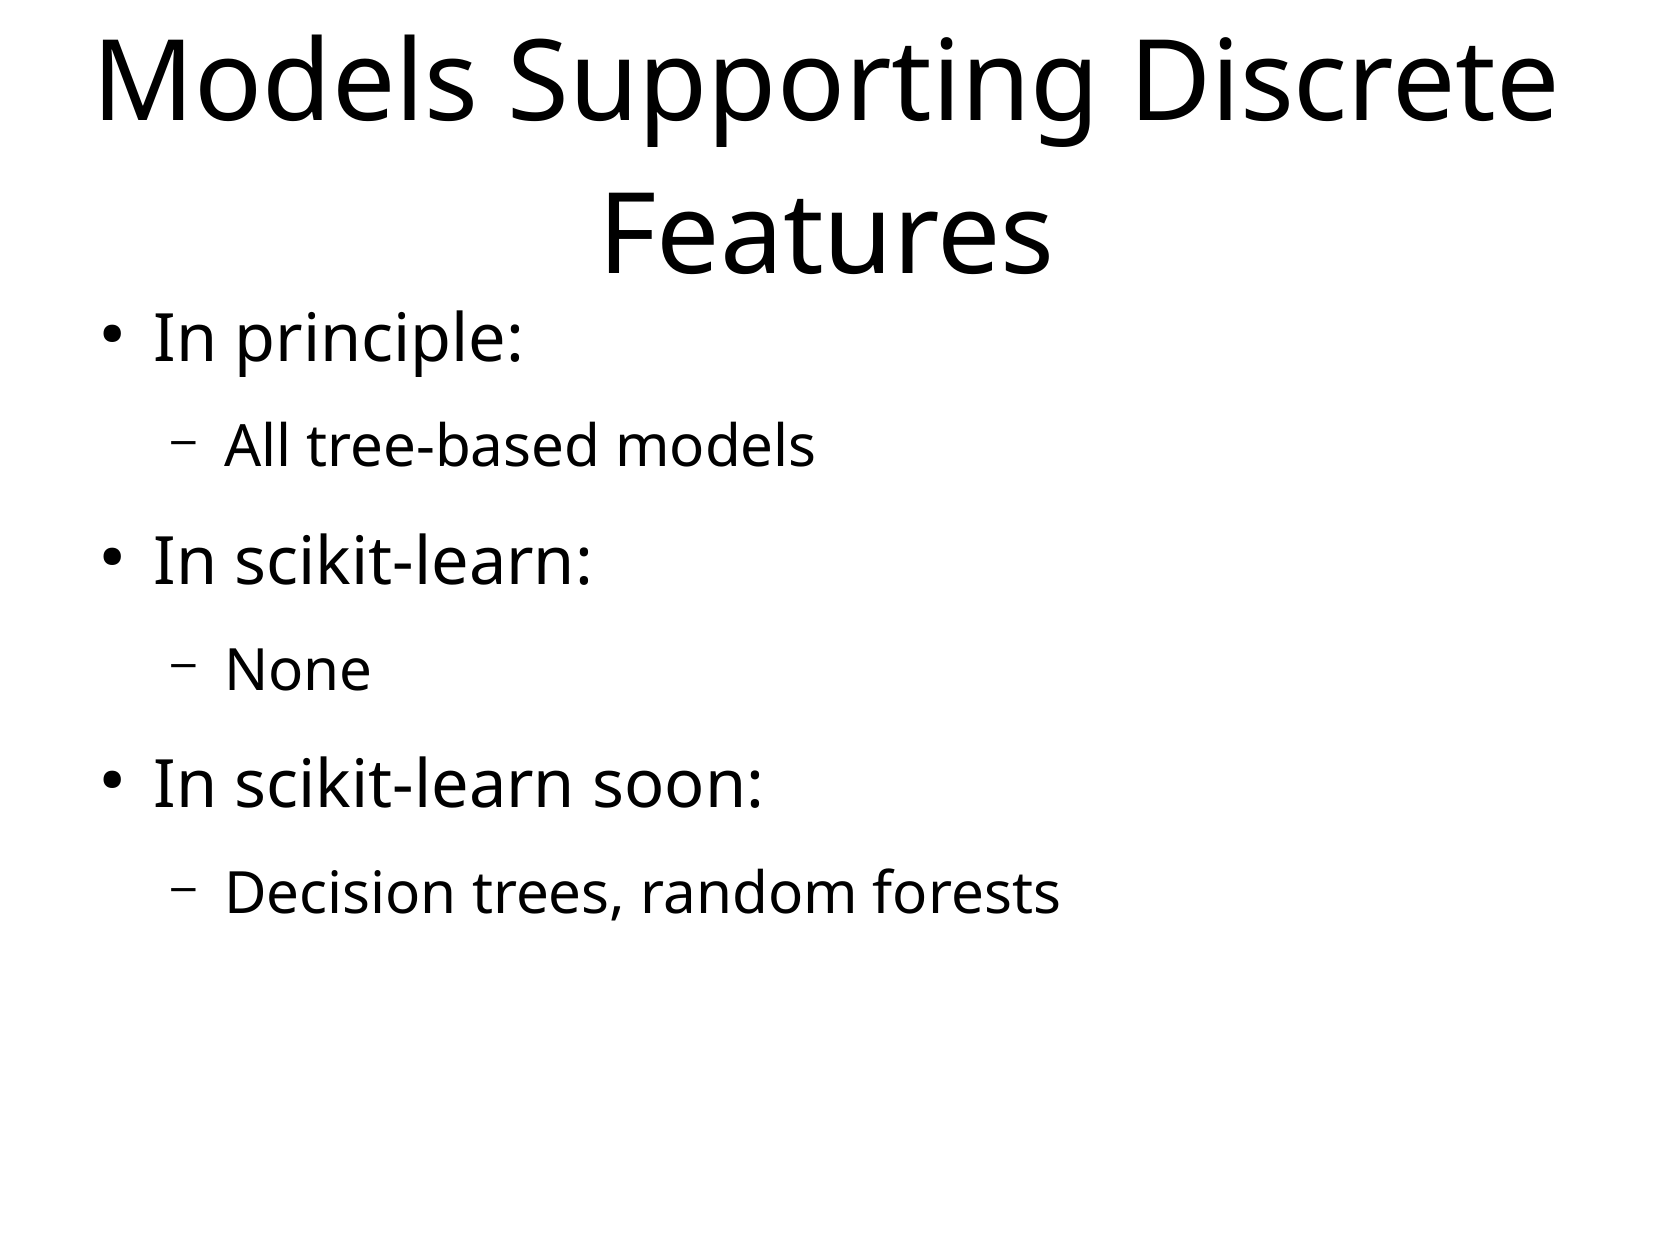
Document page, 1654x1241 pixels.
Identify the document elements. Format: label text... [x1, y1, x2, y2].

title Models Supporting Discrete Features [82, 40, 1571, 266]
list In principle: All tree-based models In scikit-learn: None In scikit-learn soon: Decision trees, random forests [82, 290, 1571, 1010]
